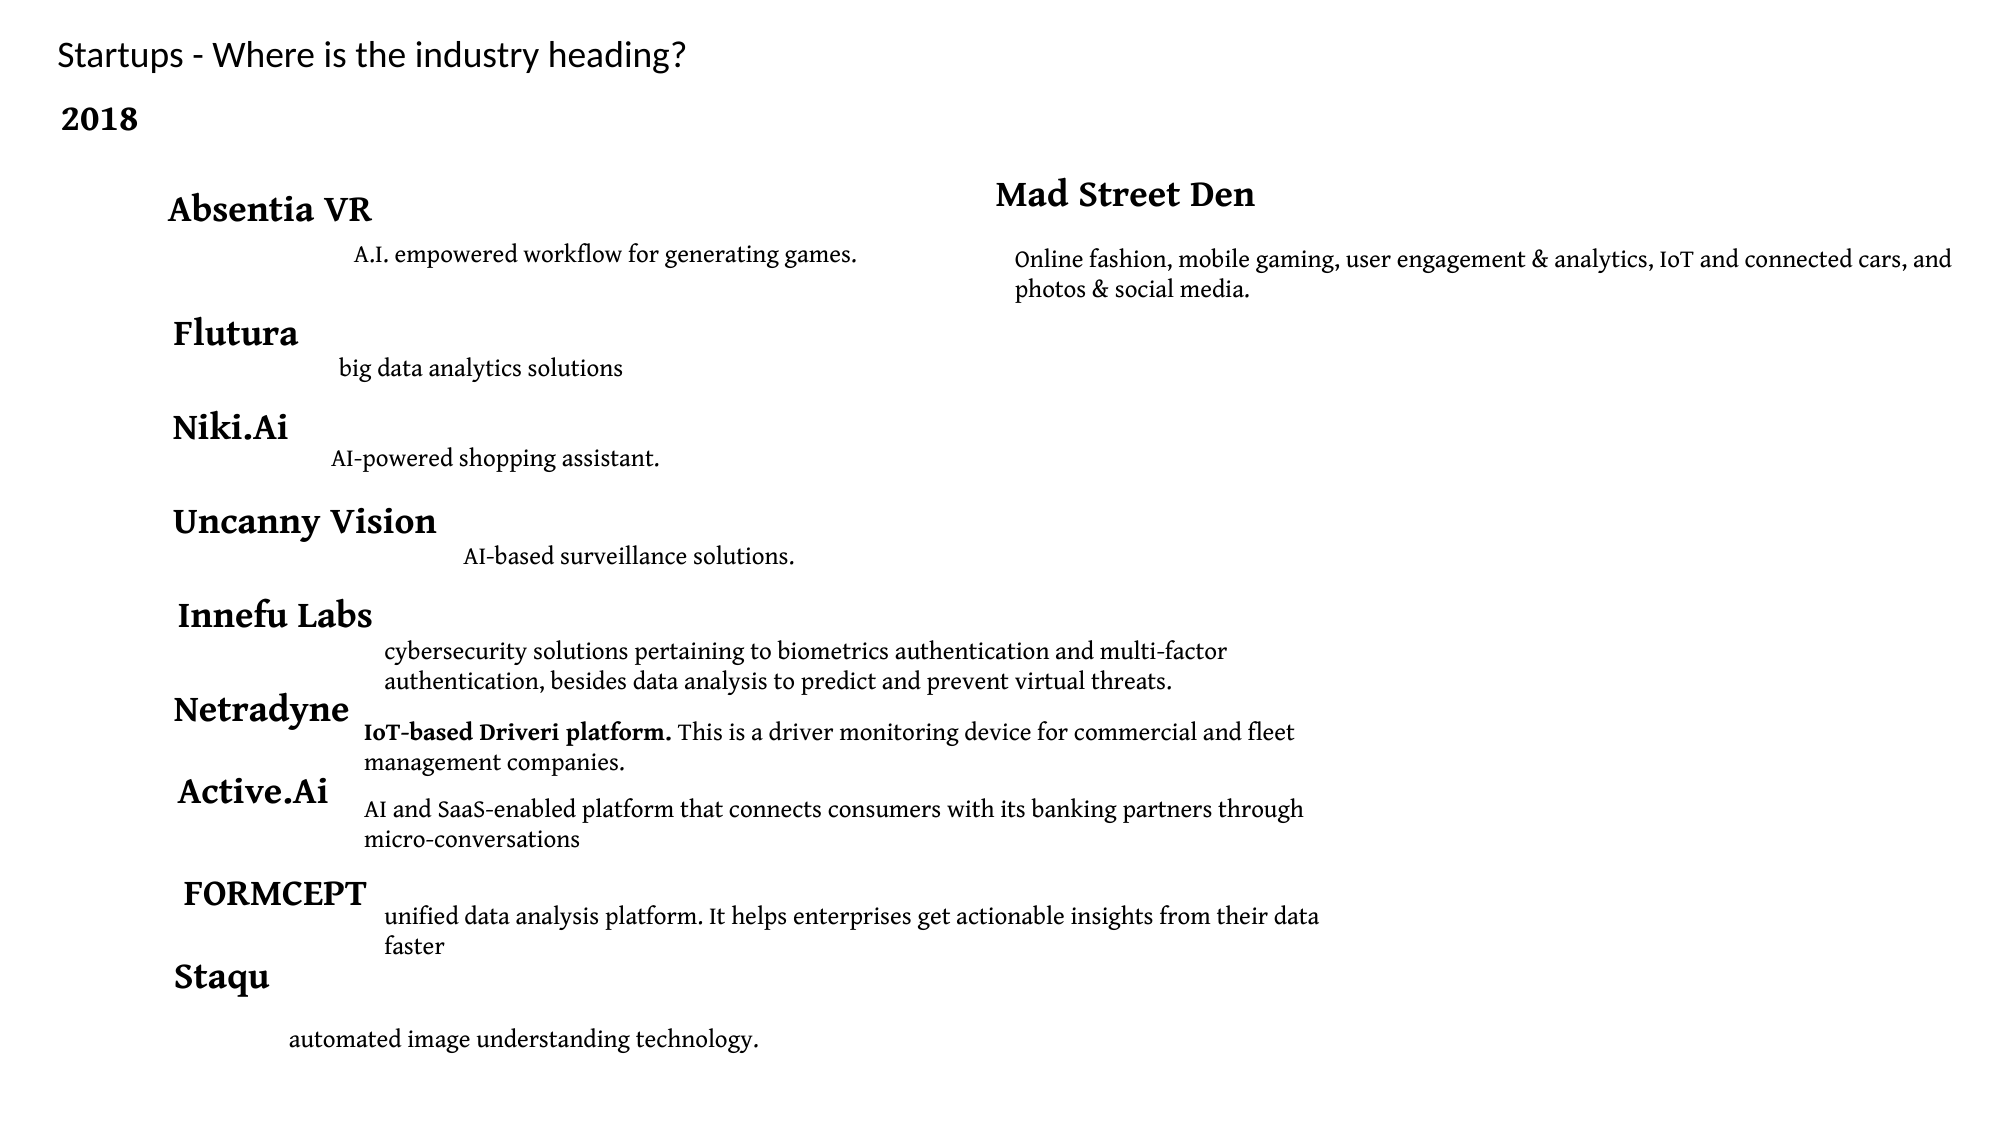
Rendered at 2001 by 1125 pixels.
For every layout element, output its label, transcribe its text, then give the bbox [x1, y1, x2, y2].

text_box AI-based surveillance solutions. [448, 532, 811, 578]
text_box Startups - Where is the industry heading? [42, 22, 1126, 82]
text_box Uncanny Vision [158, 488, 453, 549]
text_box AI-powered shopping assistant. [316, 433, 676, 479]
text_box big data analytics solutions [324, 343, 645, 389]
text_box cybersecurity solutions pertaining to biometrics authentication and multi-factor authentication, besides data analysis to predict and prevent virtual threats. [369, 627, 1370, 702]
text_box Active.Ai [162, 759, 344, 819]
text_box Innefu Labs [163, 582, 389, 643]
text_box Flutura [158, 300, 314, 361]
text_box Absentia VR [153, 176, 388, 237]
text_box 2018 [45, 85, 154, 146]
text_box automated image understanding technology. [274, 1015, 775, 1061]
text_box Online fashion, mobile gaming, user engagement & analytics, IoT and connected cars, and photos & social media. [999, 235, 2000, 311]
text_box Staqu [159, 943, 285, 1004]
text_box A.I. empowered workflow for generating games. [333, 230, 873, 276]
text_box Netradyne [159, 676, 365, 736]
text_box AI and SaaS-enabled platform that connects consumers with its banking partners through micro-conversations [349, 785, 1350, 861]
text_box FORMCEPT [168, 860, 383, 921]
text_box Niki.Ai [158, 394, 304, 455]
text_box unified data analysis platform. It helps enterprises get actionable insights from their data faster [369, 892, 1370, 968]
text_box Mad Street Den [980, 161, 1271, 222]
text_box IoT-based Driveri platform. This is a driver monitoring device for commercial and fleet management companies. [349, 707, 1350, 783]
